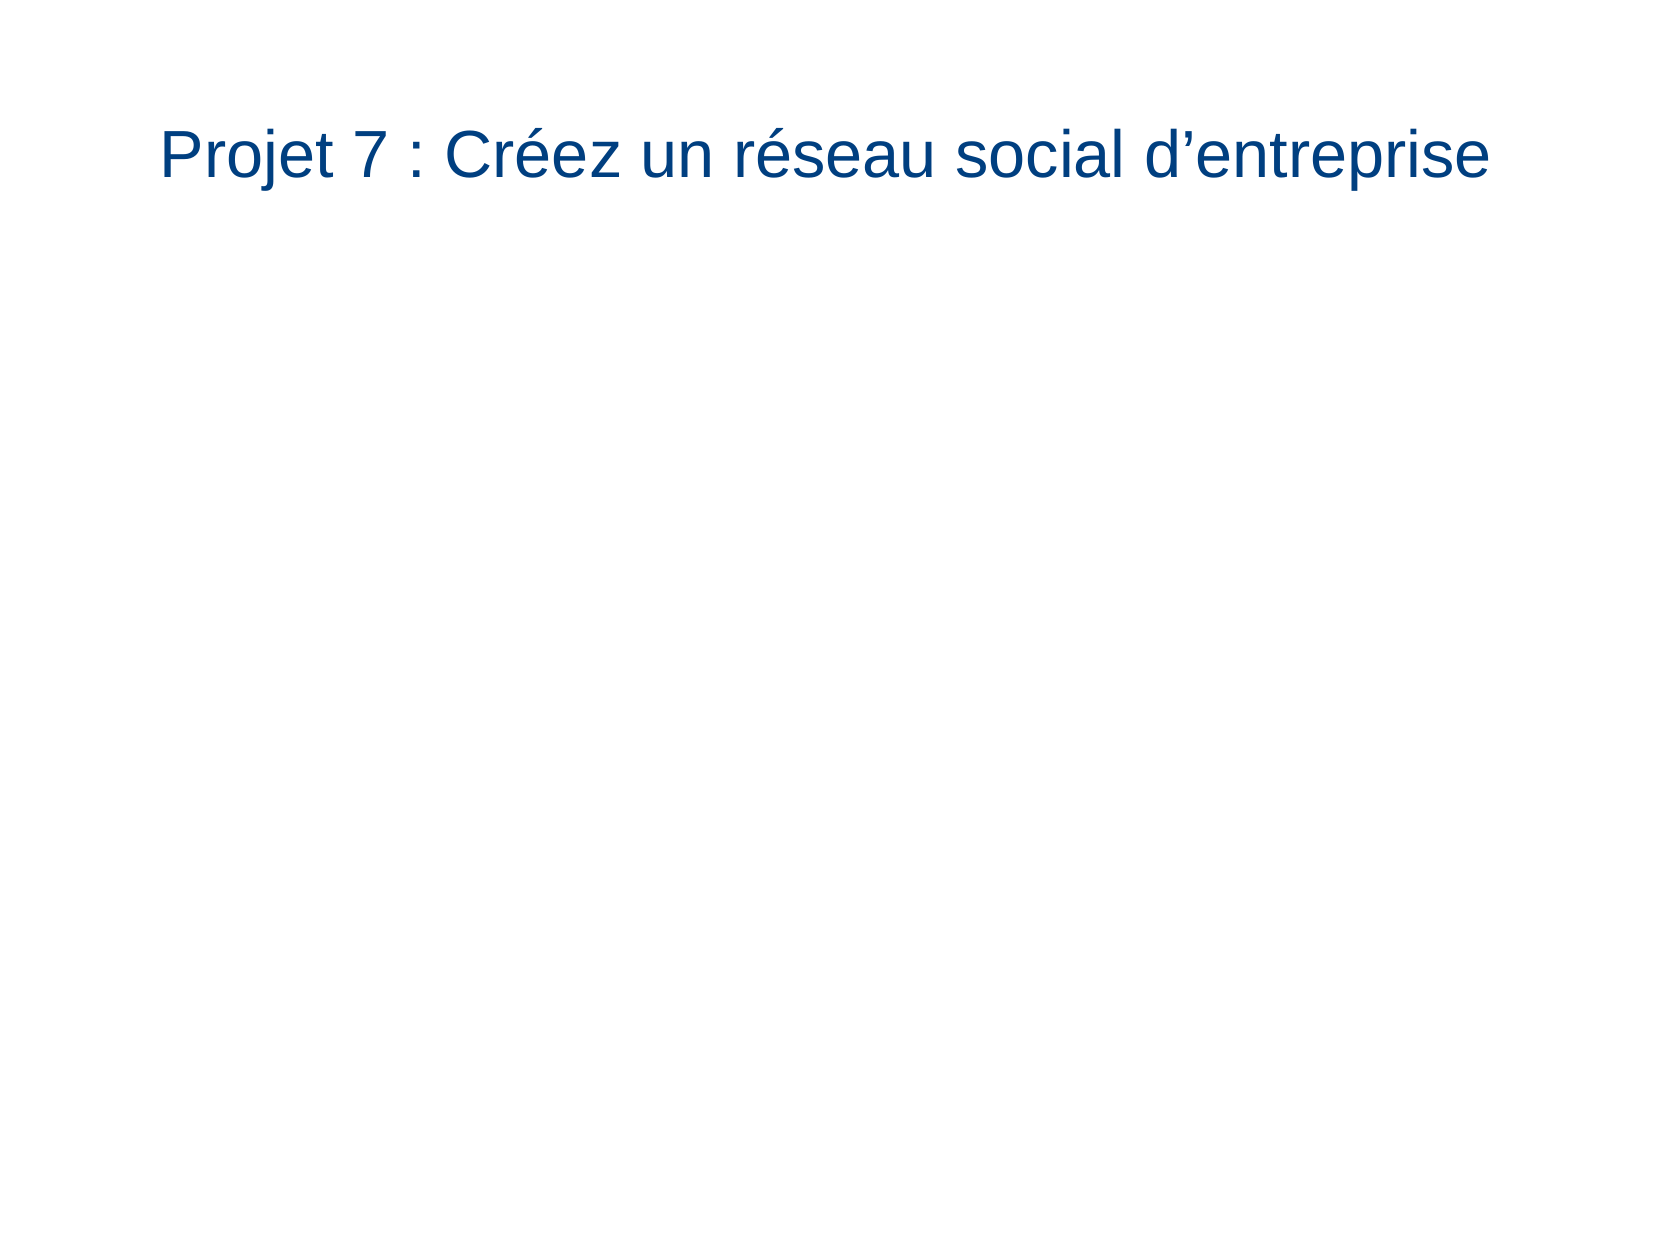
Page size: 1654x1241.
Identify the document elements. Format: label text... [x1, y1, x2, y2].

title Projet 7 : Créez un réseau social d’entreprise [82, 49, 1571, 257]
